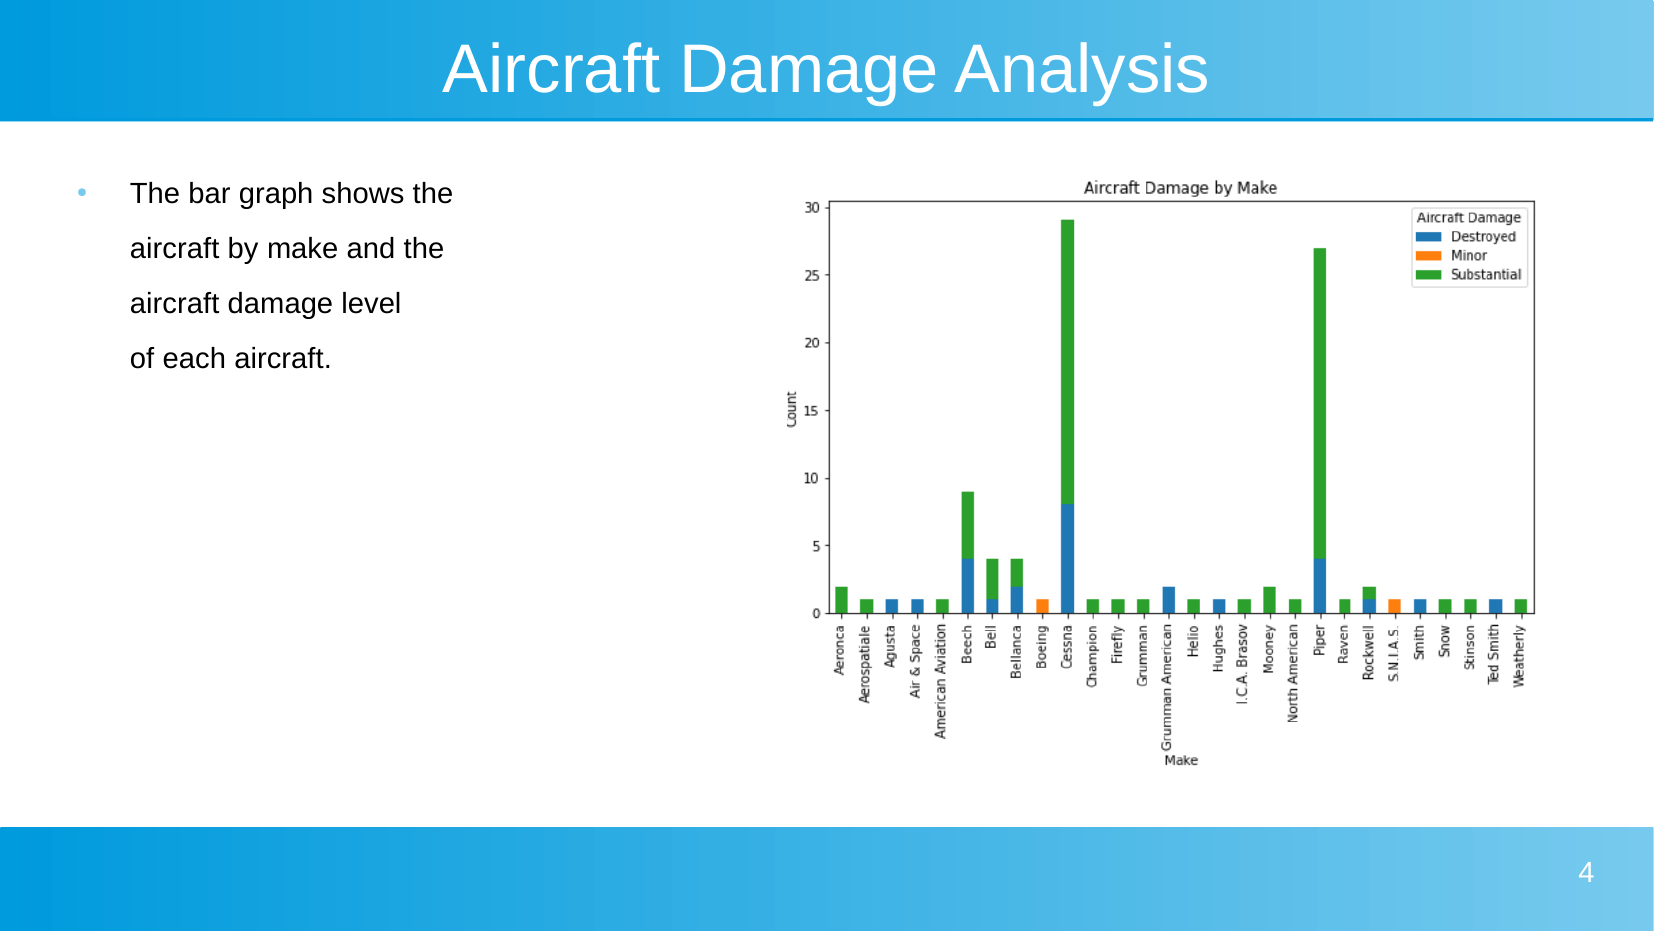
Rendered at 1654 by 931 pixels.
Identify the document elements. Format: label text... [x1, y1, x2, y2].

picture [787, 177, 1613, 776]
title Aircraft Damage Analysis [59, 29, 1595, 108]
list The bar graph shows the aircraft by make and the aircraft damage level of each aircraft. [59, 177, 787, 768]
